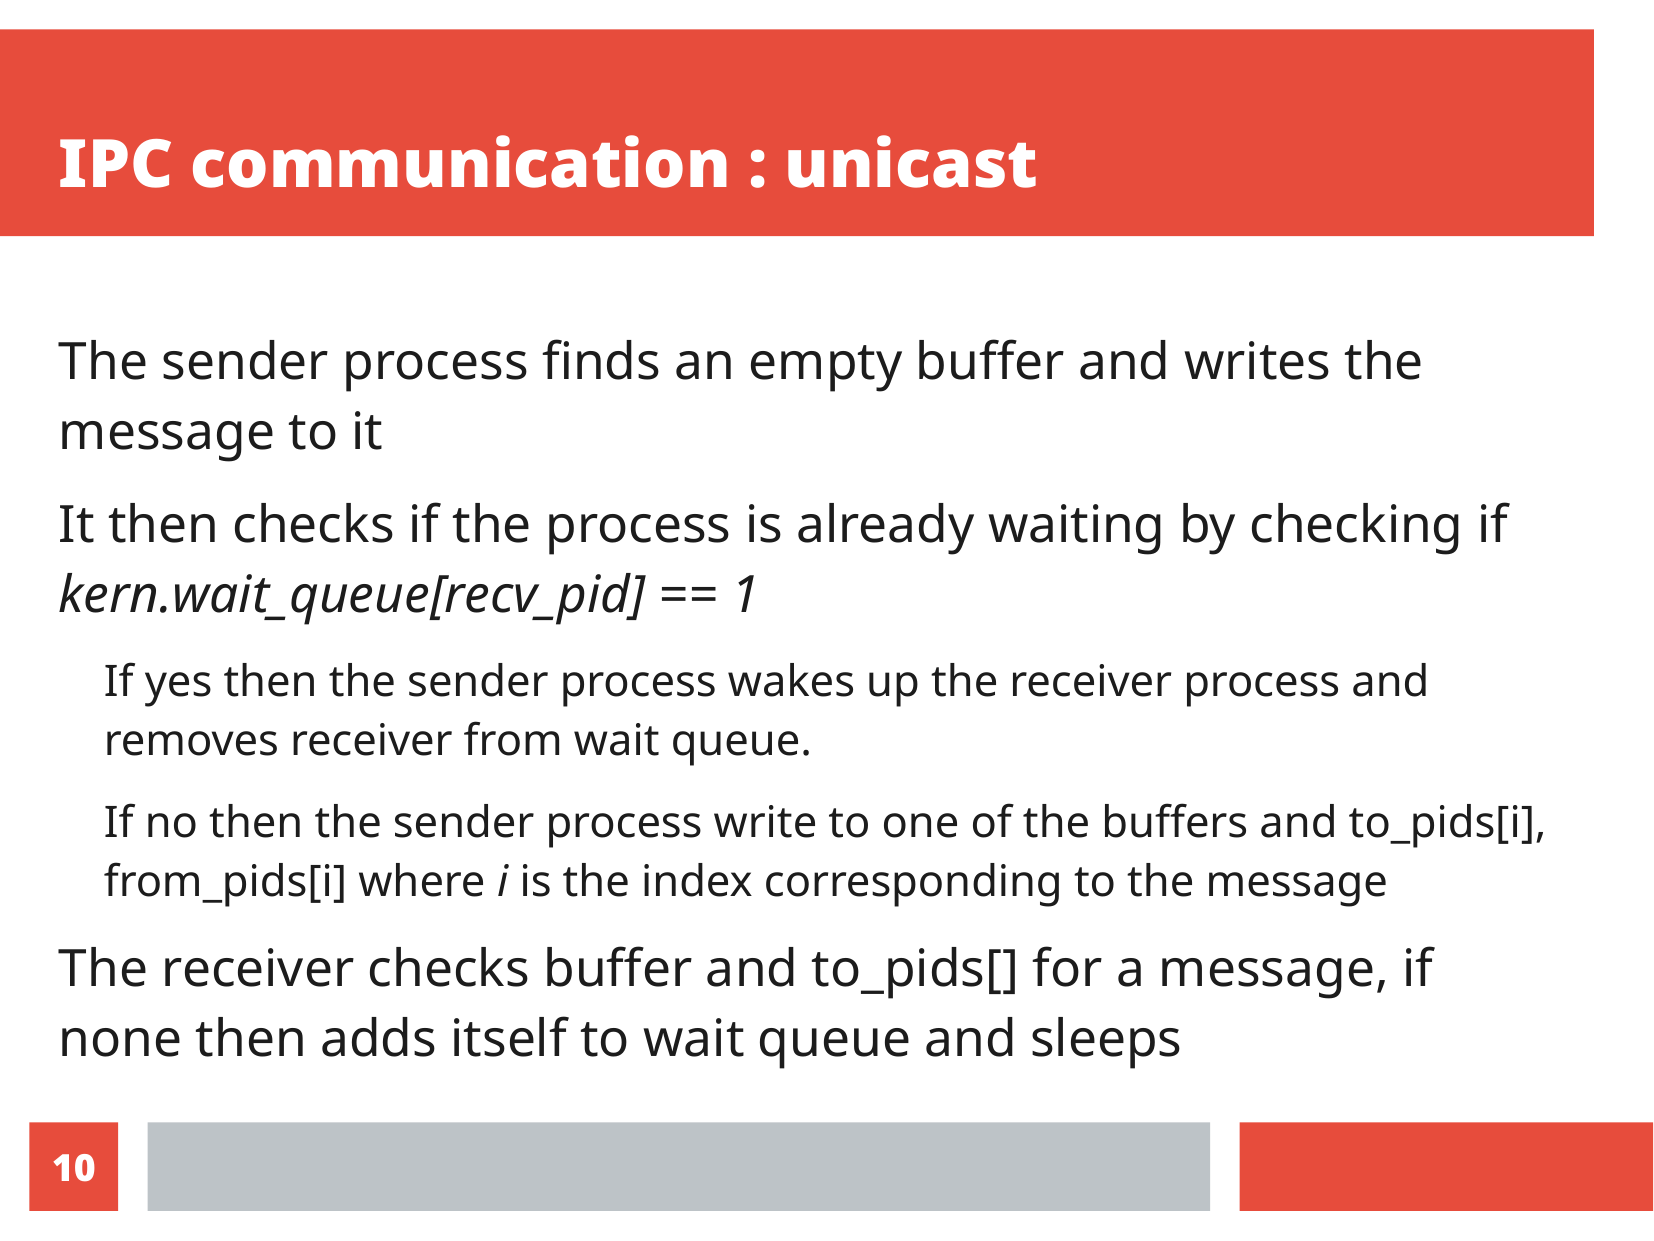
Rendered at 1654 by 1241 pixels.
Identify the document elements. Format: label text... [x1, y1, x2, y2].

title IPC communication : unicast [58, 59, 1594, 207]
list The sender process finds an empty buffer and writes the message to it It then checks if the process is already waiting by checking if kern.wait_queue[recv_pid] == 1 If yes then the sender process wakes up the receiver process and removes receiver from wait queue. If no then the sender process write to one of the buffers and to_pids[i], from_pids[i] where i is the index corresponding to the message The receiver checks buffer and to_pids[] for a message, if none then adds itself to wait queue and sleeps [58, 324, 1565, 1093]
